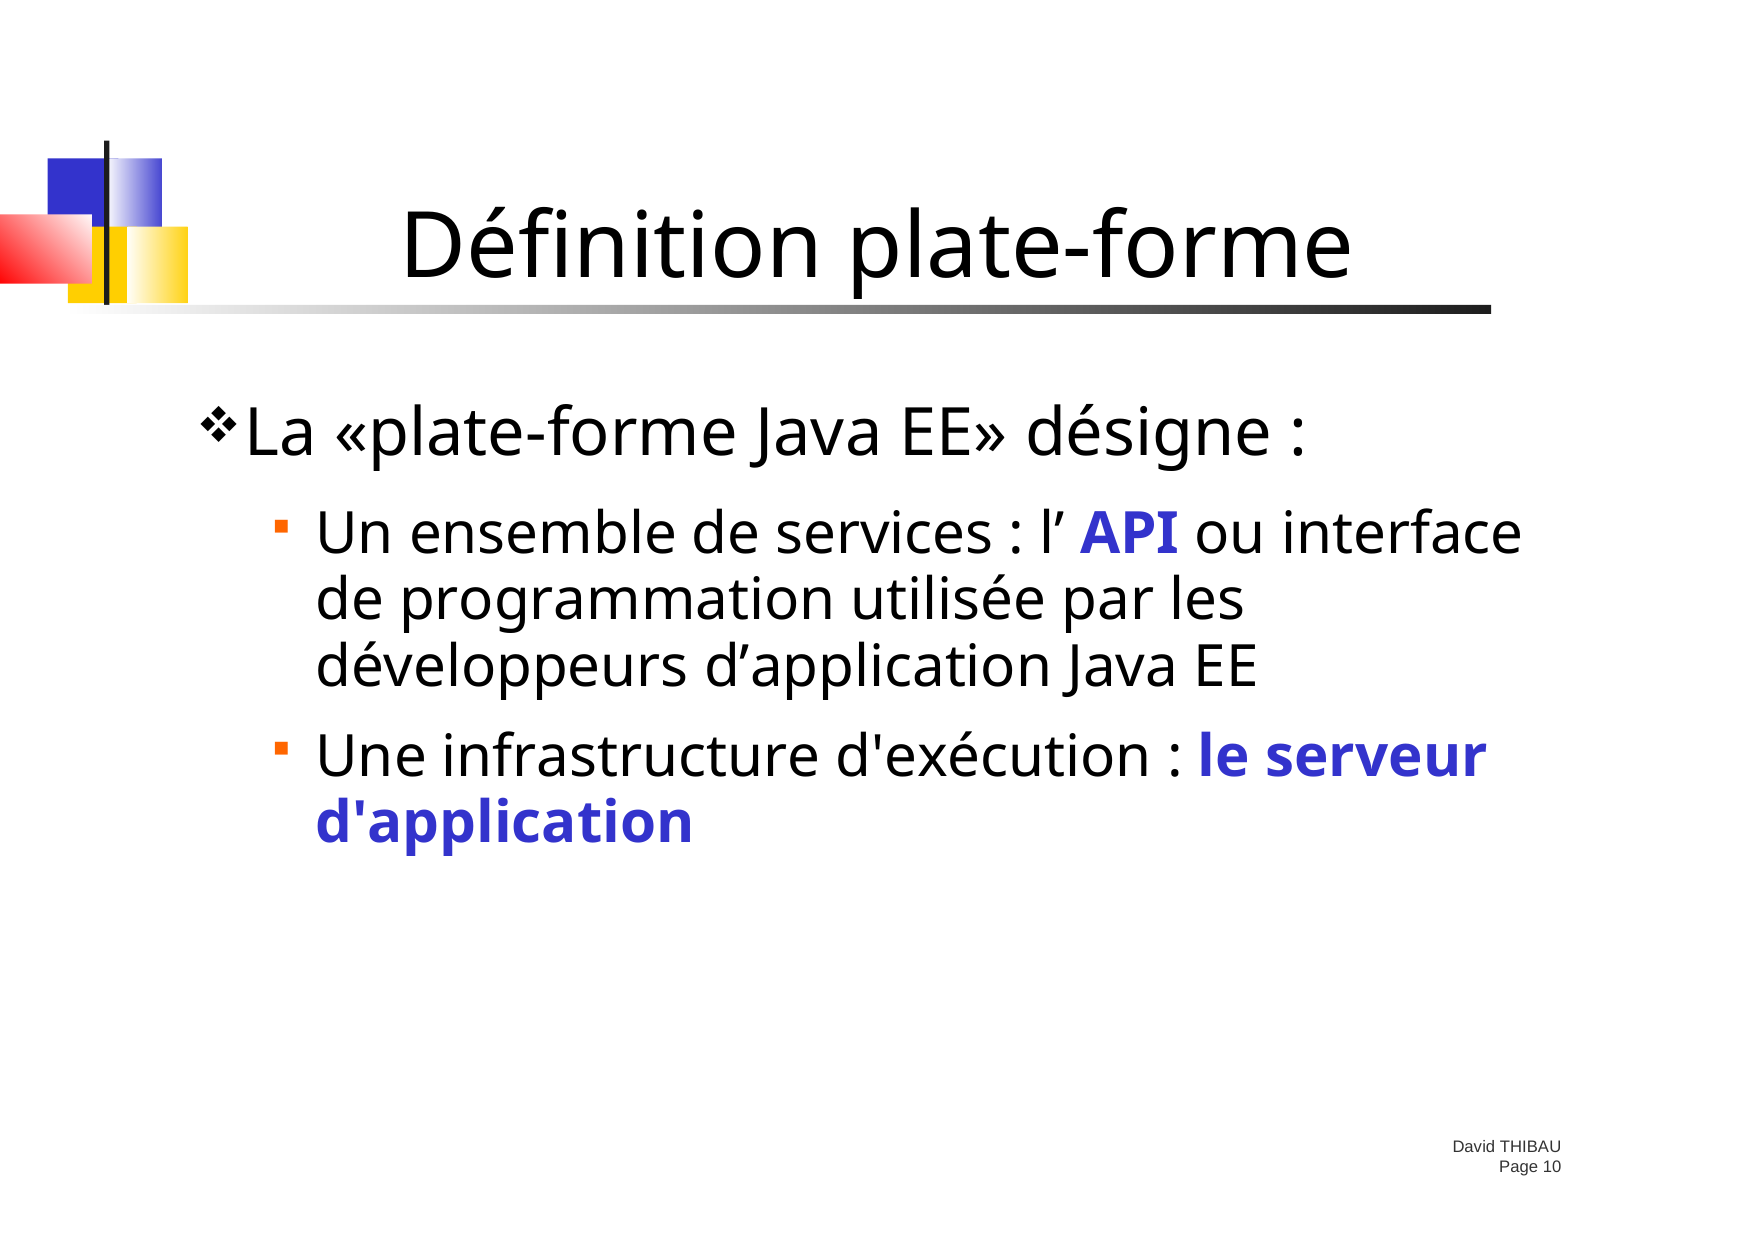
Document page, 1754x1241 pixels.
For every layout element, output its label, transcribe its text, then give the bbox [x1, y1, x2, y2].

list La «plate-forme Java EE» désigne : Un ensemble de services : l’ API ou interface de programmation utilisée par les développeurs d’application Java EE Une infrastructure d'exécution : le serveur d'application [179, 394, 1577, 861]
title Définition plate-forme [179, 190, 1577, 302]
